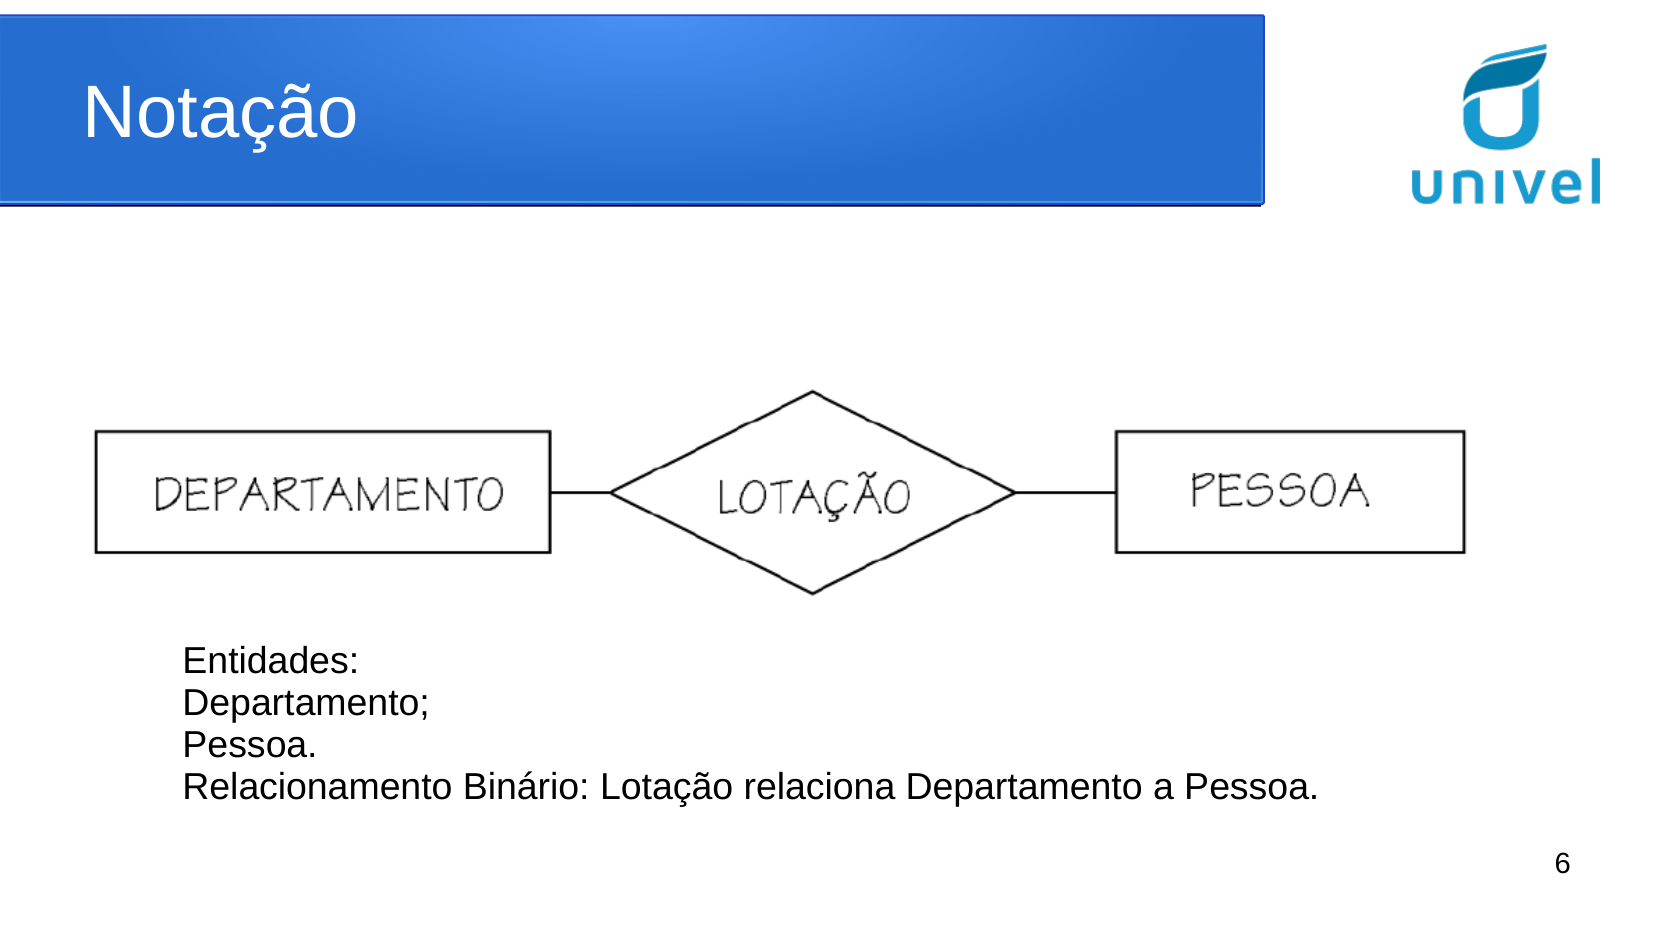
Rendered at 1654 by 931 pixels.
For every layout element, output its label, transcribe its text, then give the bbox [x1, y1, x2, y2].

picture [70, 366, 1489, 621]
picture [1405, 23, 1607, 225]
text_box Entidades: Departamento; Pessoa. Relacionamento Binário: Lotação relaciona Departamento a Pessoa. [167, 632, 1418, 875]
title Notação [82, 35, 1235, 189]
